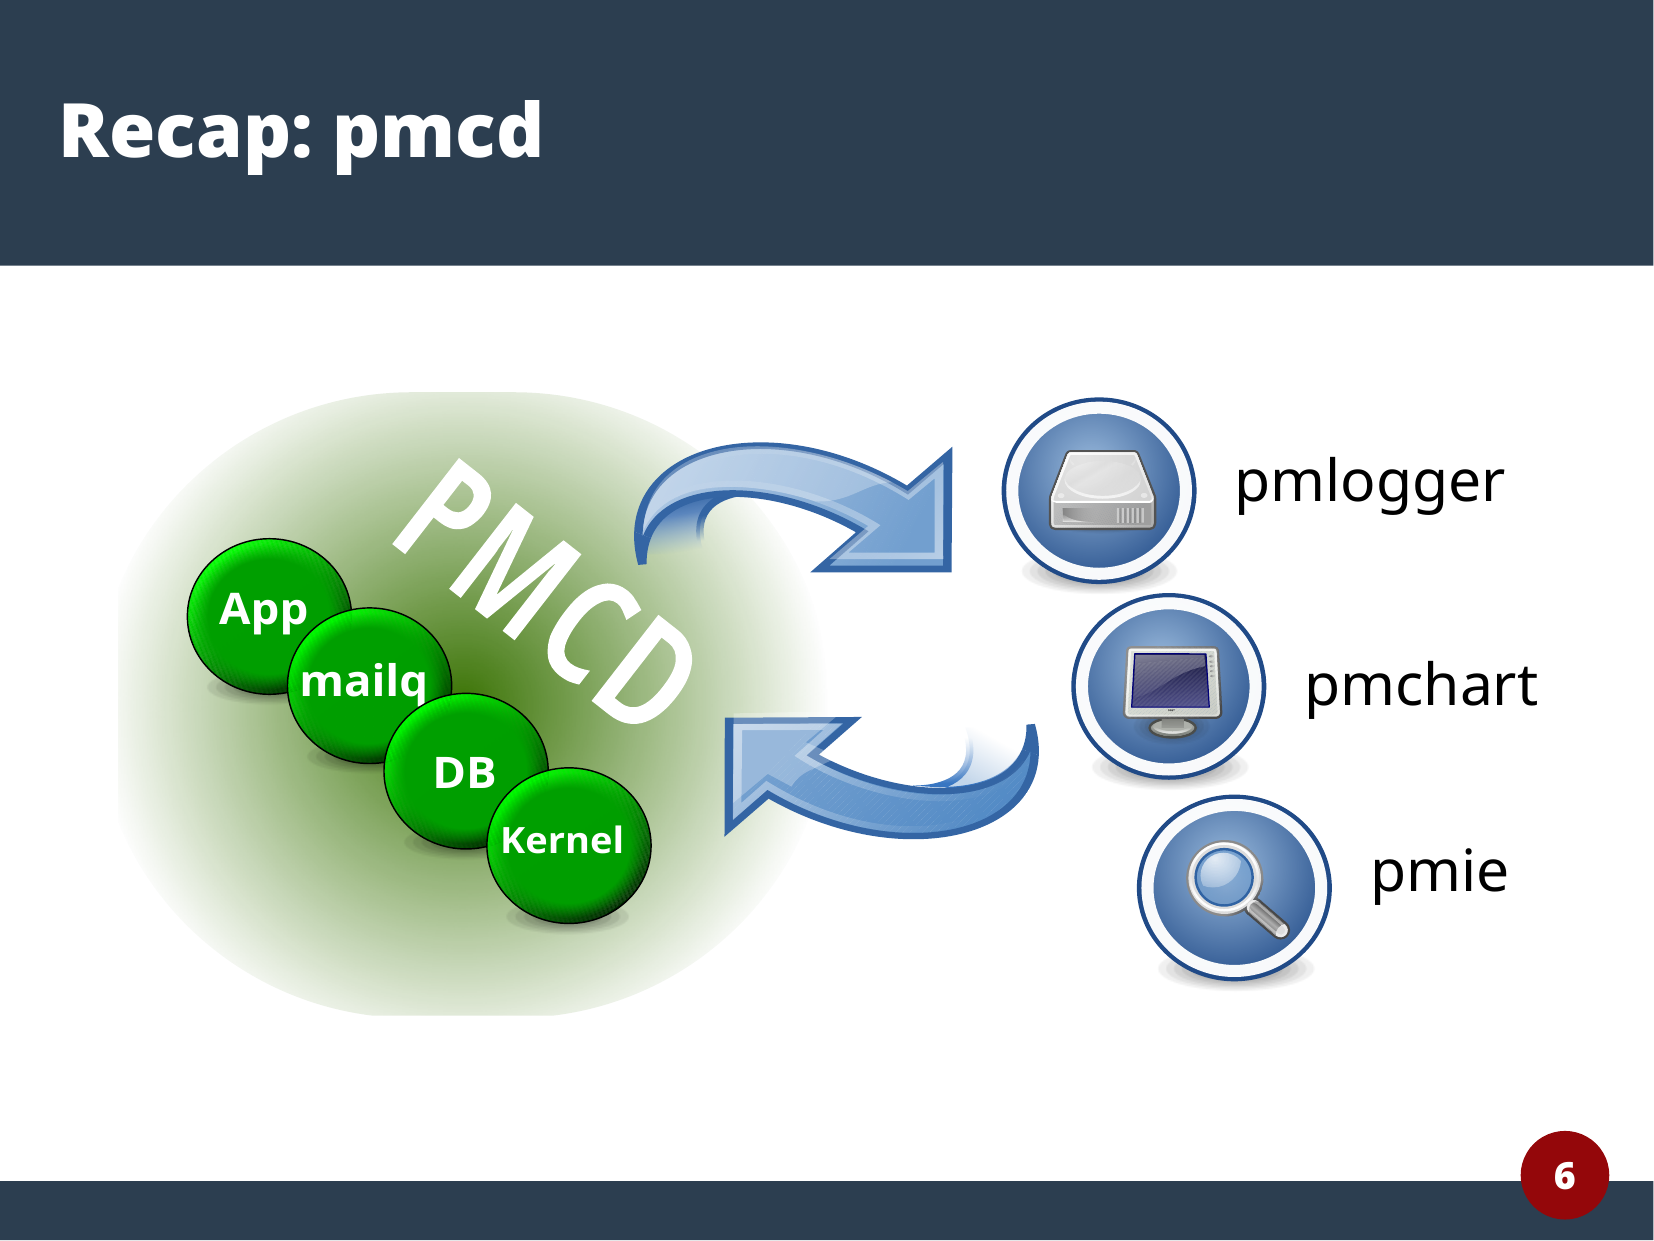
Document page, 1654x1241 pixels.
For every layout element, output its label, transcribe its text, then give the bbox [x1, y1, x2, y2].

picture [118, 389, 1558, 1016]
title Recap: pmcd [59, 49, 1595, 207]
